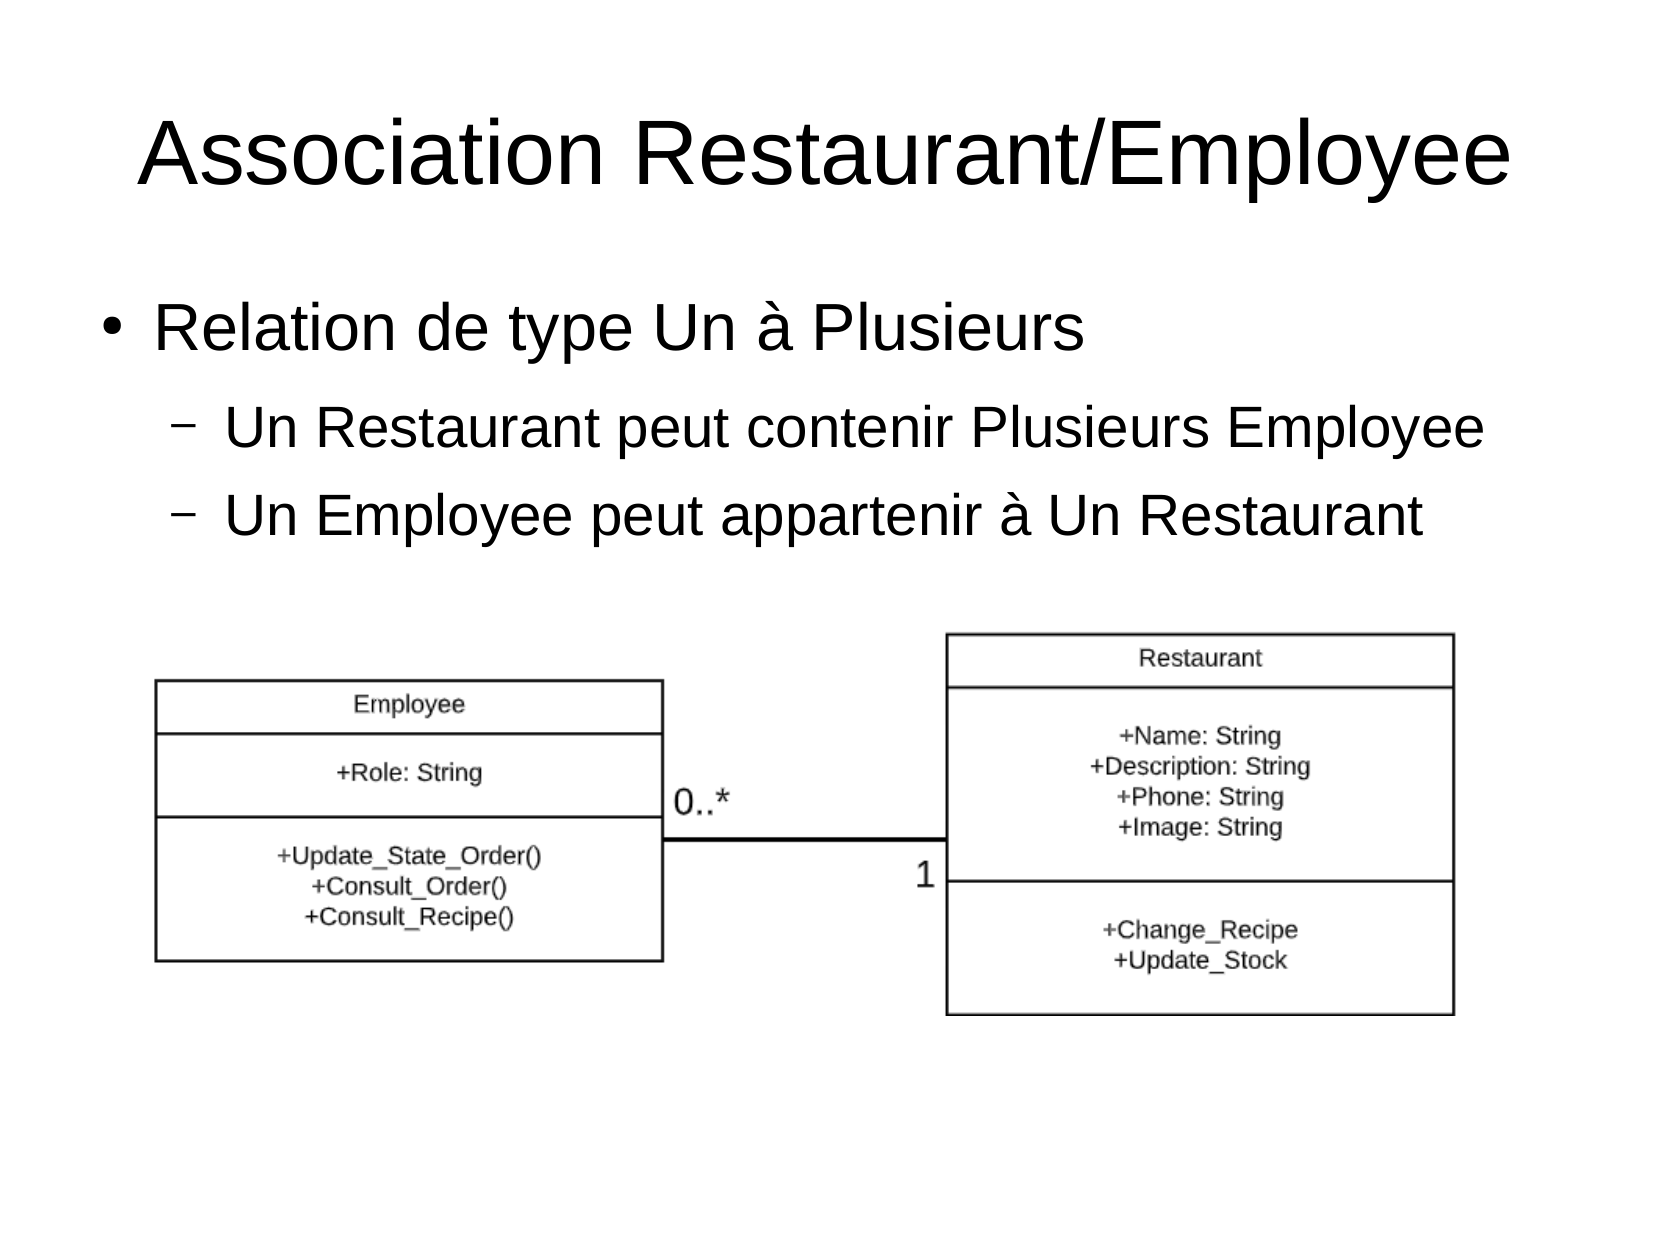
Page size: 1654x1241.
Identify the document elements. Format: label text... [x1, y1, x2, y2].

title Association Restaurant/Employee [82, 49, 1571, 257]
picture [150, 623, 1465, 1016]
list Relation de type Un à Plusieurs Un Restaurant peut contenir Plusieurs Employee Un Employee peut appartenir à Un Restaurant [82, 290, 1571, 1109]
